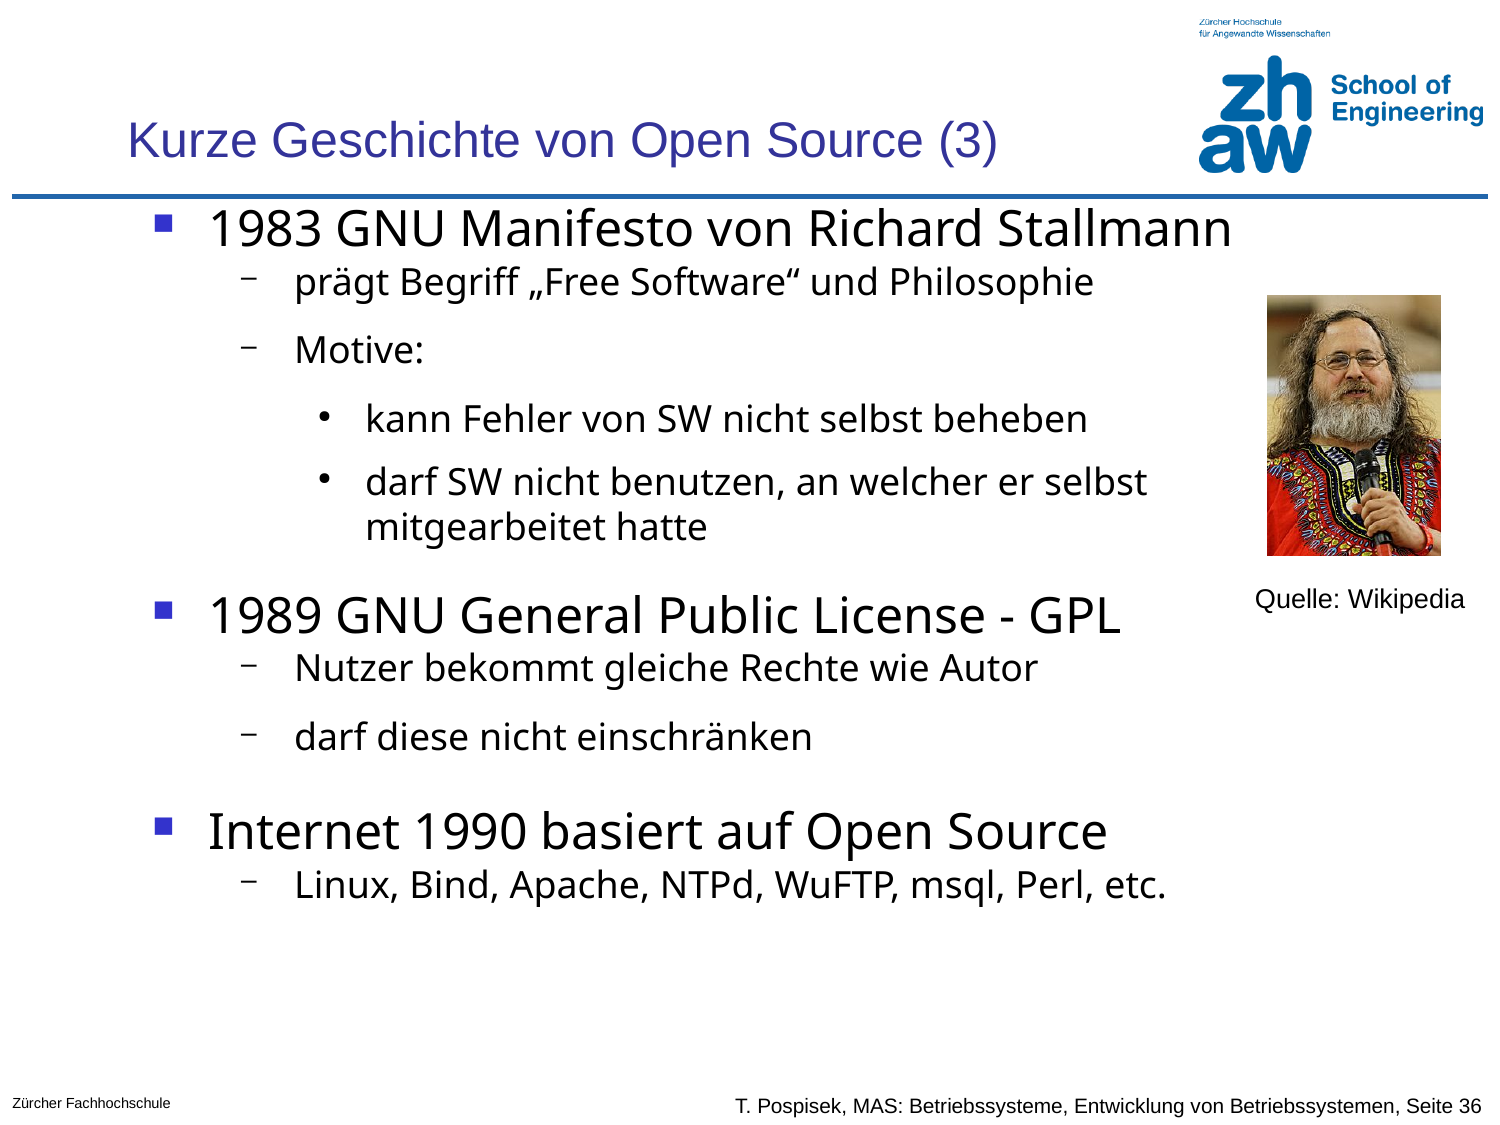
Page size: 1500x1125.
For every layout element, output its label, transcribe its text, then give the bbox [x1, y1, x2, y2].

list 1983 GNU Manifesto von Richard Stallmann prägt Begriff „Free Software“ und Philosophie Motive: kann Fehler von SW nicht selbst beheben darf SW nicht benutzen, an welcher er selbst mitgearbeitet hatte 1989 GNU General Public License - GPL Nutzer bekommt gleiche Rechte wie Autor darf diese nicht einschränken Internet 1990 basiert auf Open Source Linux, Bind, Apache, NTPd, WuFTP, msql, Perl, etc. [137, 196, 1376, 959]
text_box Quelle: Wikipedia [1240, 576, 1481, 622]
title Kurze Geschichte von Open Source (3) [112, 50, 1391, 175]
picture [1267, 295, 1441, 556]
picture [1199, 19, 1483, 173]
